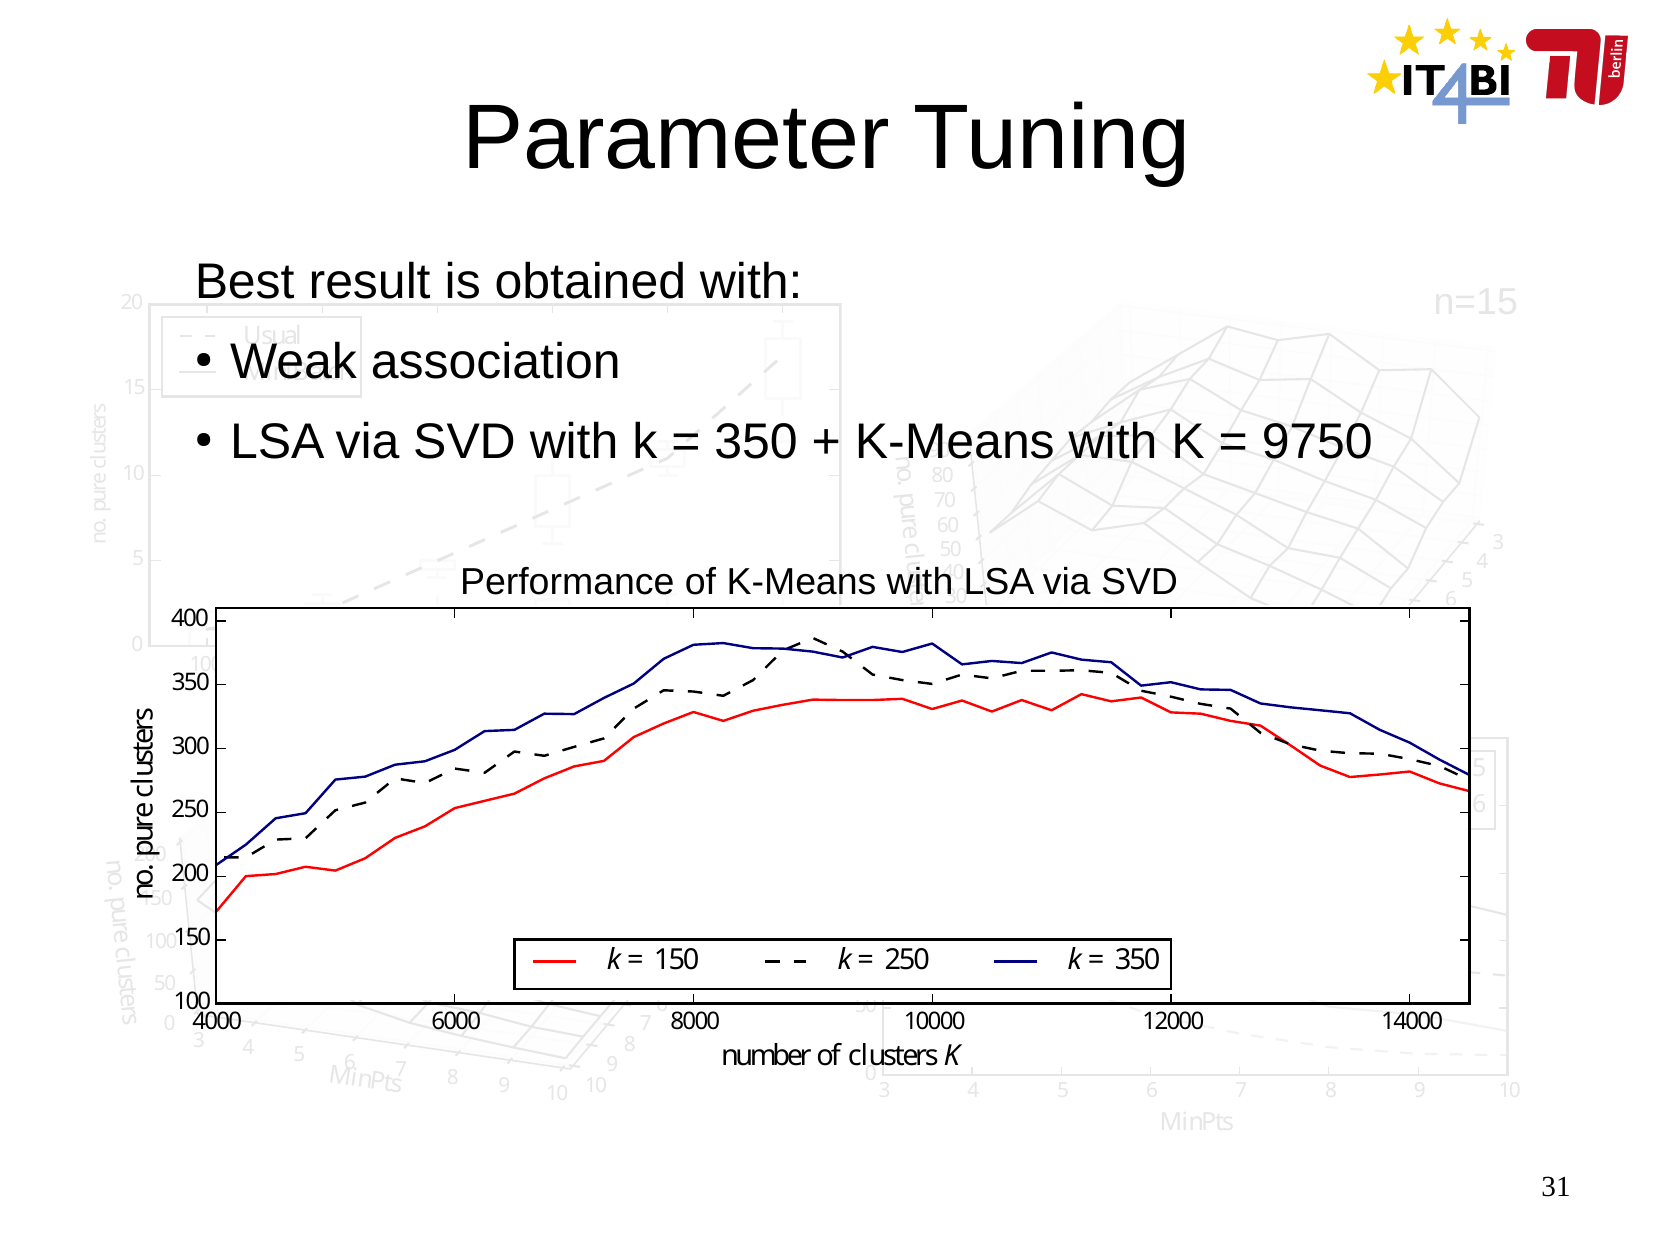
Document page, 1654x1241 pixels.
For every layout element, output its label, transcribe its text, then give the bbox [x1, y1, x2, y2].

text_box Best result is obtained with: Weak association LSA via SVD with k = 350 + K-Means with K = 9750 [180, 246, 1389, 477]
title Parameter Tuning [82, 49, 1571, 225]
text_box Performance of K-Means with LSA via SVD [445, 553, 1193, 611]
picture [106, 581, 1497, 1104]
picture [1367, 18, 1515, 49]
text_box [30, 225, 1636, 1156]
picture [1526, 29, 1628, 105]
